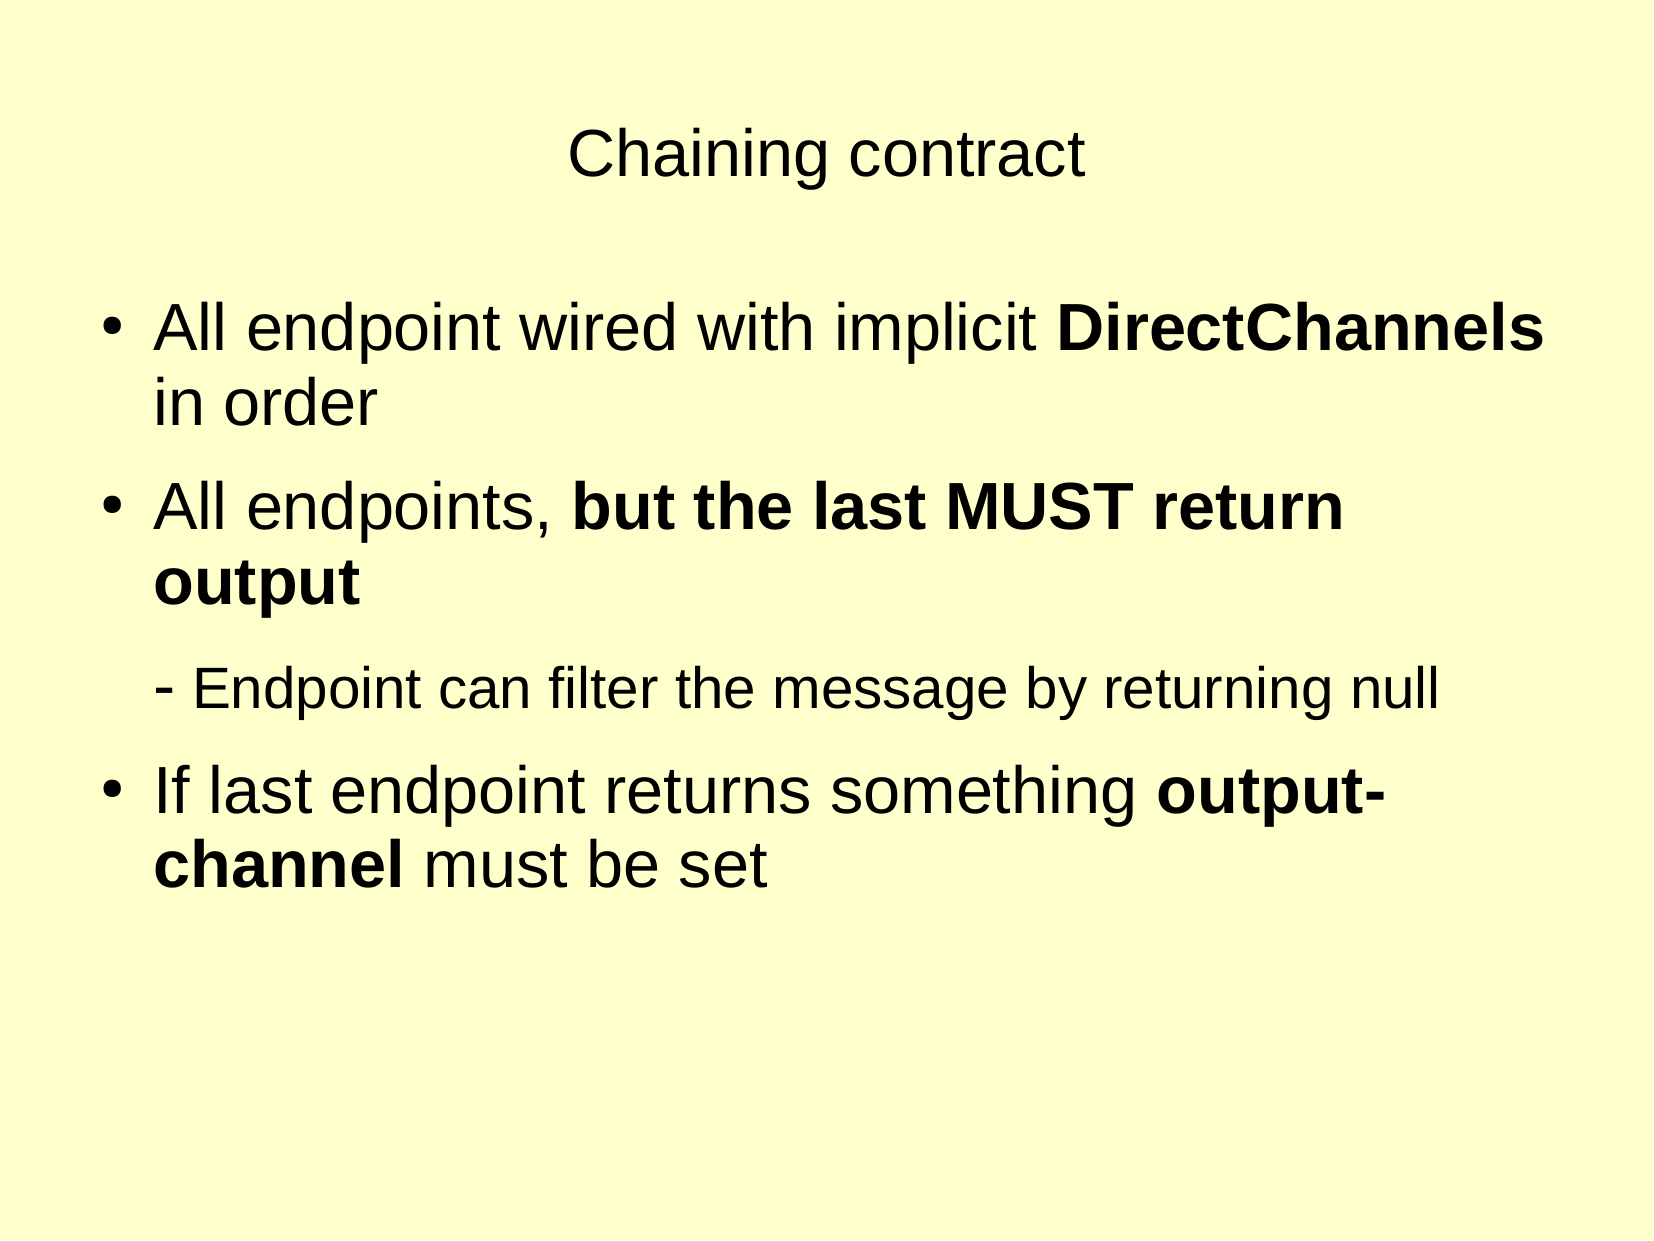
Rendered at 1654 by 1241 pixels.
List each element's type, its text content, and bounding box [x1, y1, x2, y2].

list All endpoint wired with implicit DirectChannels in order All endpoints, but the last MUST return output - Endpoint can filter the message by returning null If last endpoint returns something output-channel must be set [82, 290, 1571, 1134]
title Chaining contract [82, 49, 1571, 257]
